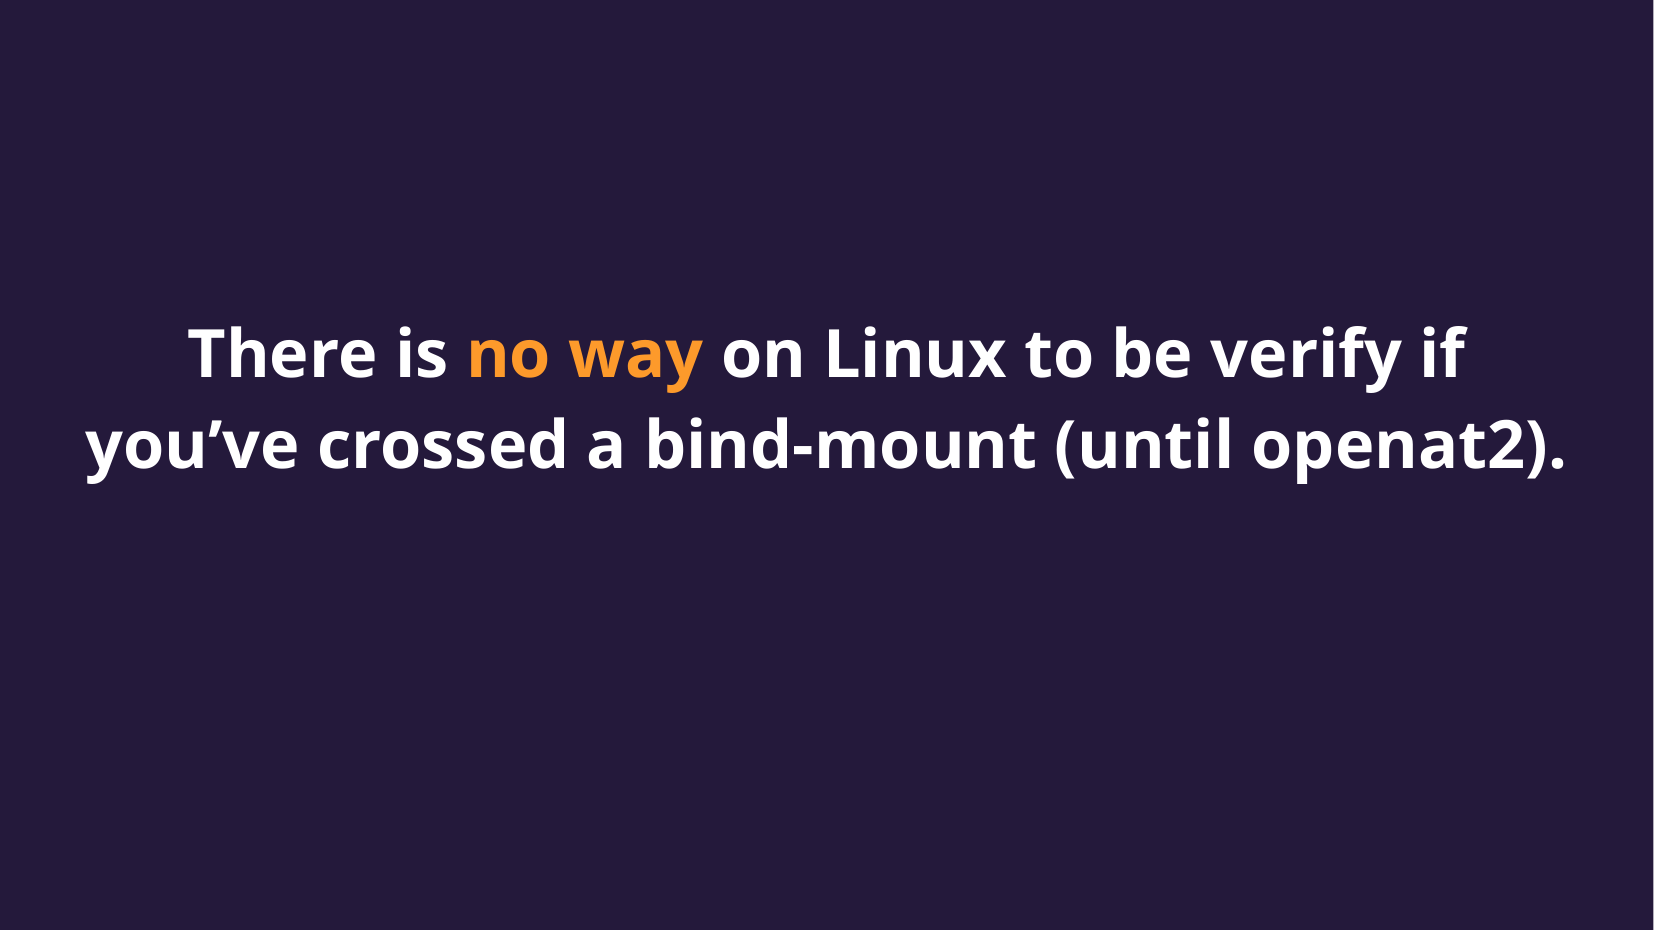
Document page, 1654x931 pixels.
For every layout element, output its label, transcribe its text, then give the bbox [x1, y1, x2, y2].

subtitle There is no way on Linux to be verify if you’ve crossed a bind-mount (until openat2). [82, 37, 1571, 757]
